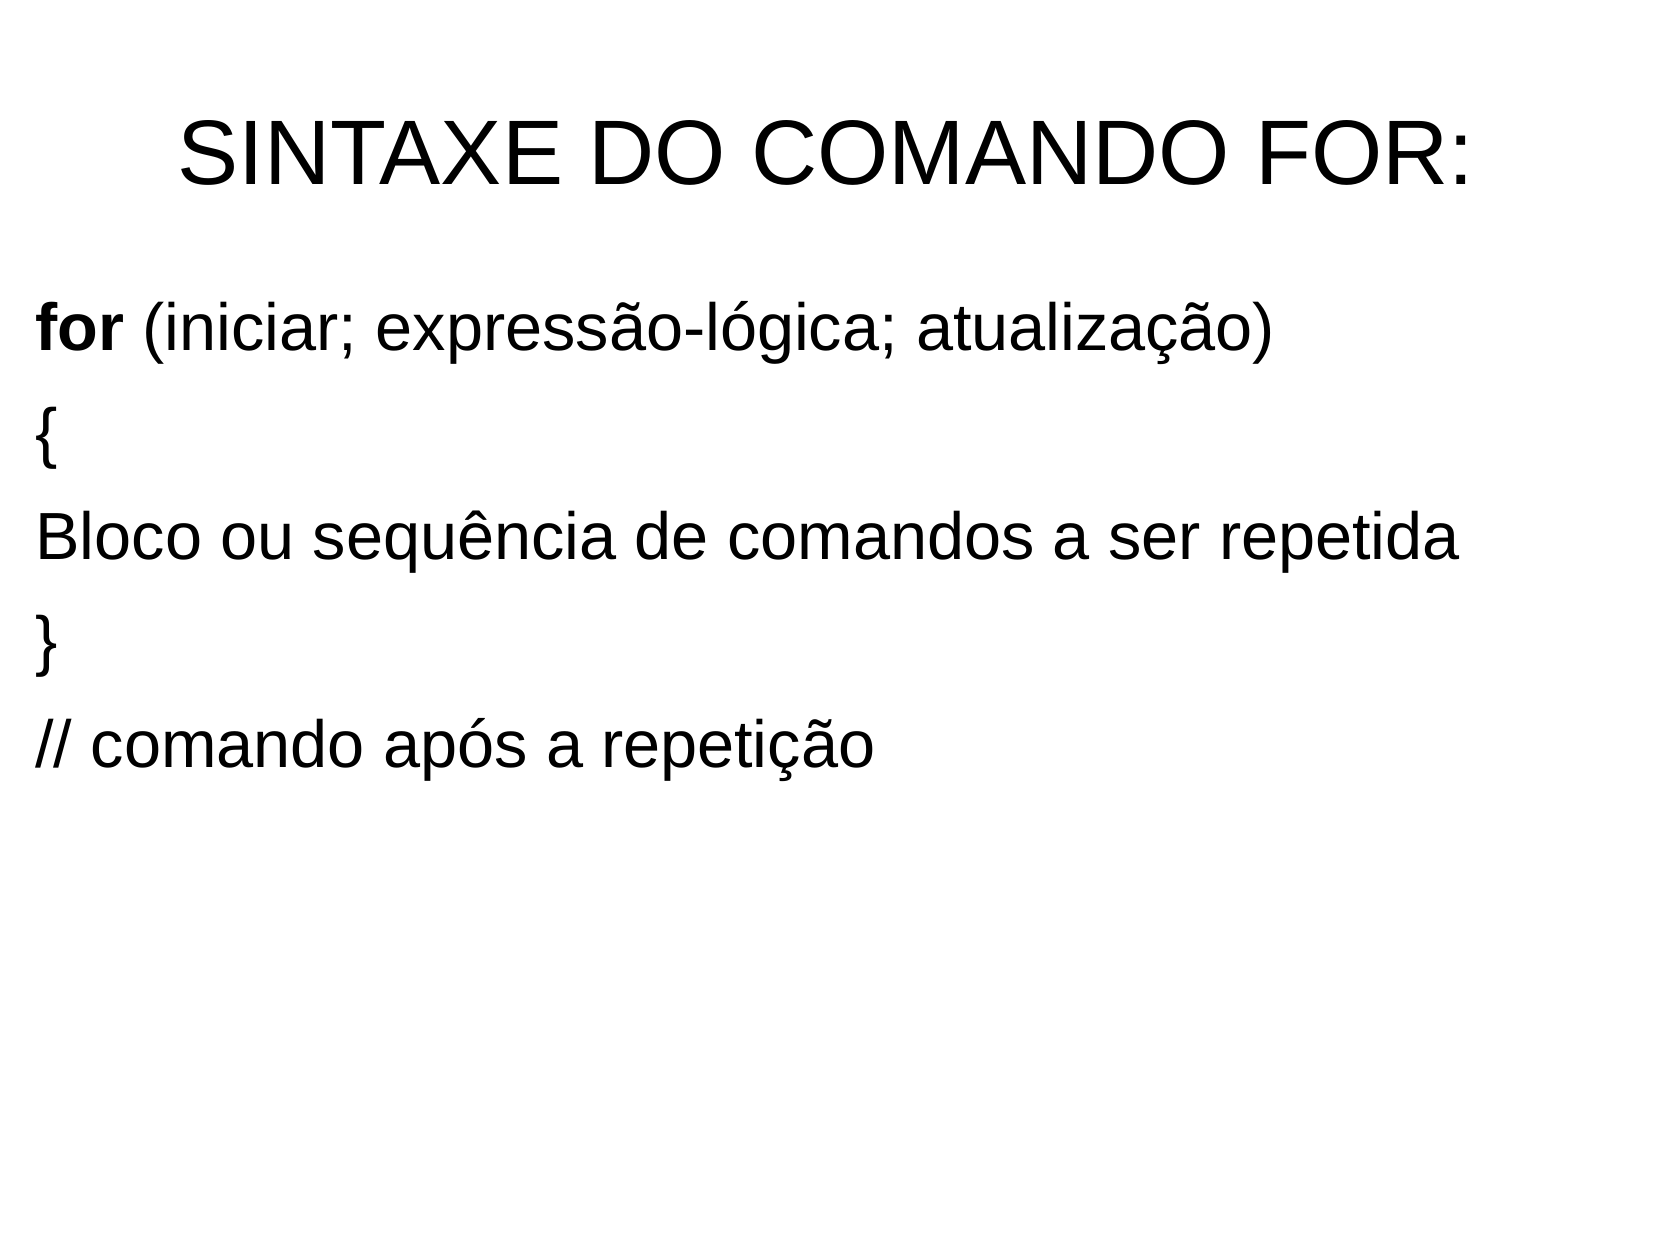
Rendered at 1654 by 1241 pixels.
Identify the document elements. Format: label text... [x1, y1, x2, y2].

title SINTAXE DO COMANDO FOR: [82, 49, 1571, 257]
list for (iniciar; expressão-lógica; atualização) { Bloco ou sequência de comandos a ser repetida } // comando após a repetição [35, 290, 1630, 839]
